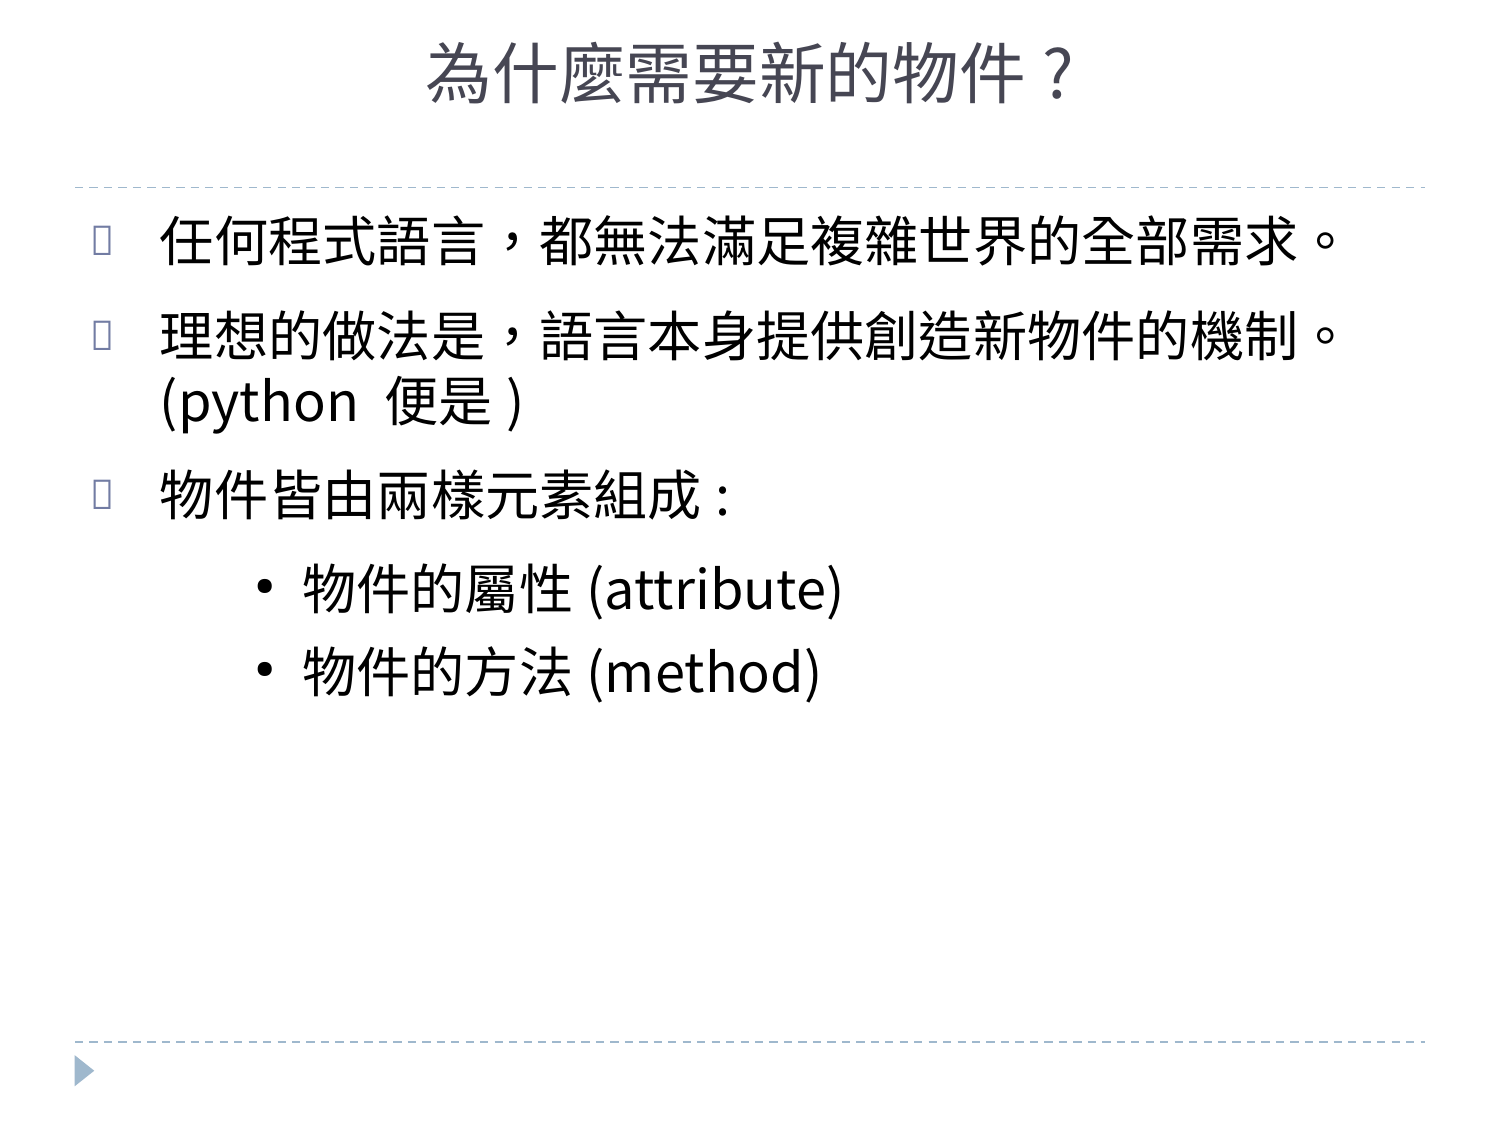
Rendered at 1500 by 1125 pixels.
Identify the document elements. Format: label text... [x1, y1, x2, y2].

title 為什麼需要新的物件? [75, 24, 1425, 188]
list 任何程式語言，都無法滿足複雜世界的全部需求。 理想的做法是，語言本身提供創造新物件的機制。 (python 便是) 物件皆由兩樣元素組成: 物件的屬性(attribute) 物件的方法(method) [75, 200, 1425, 1010]
